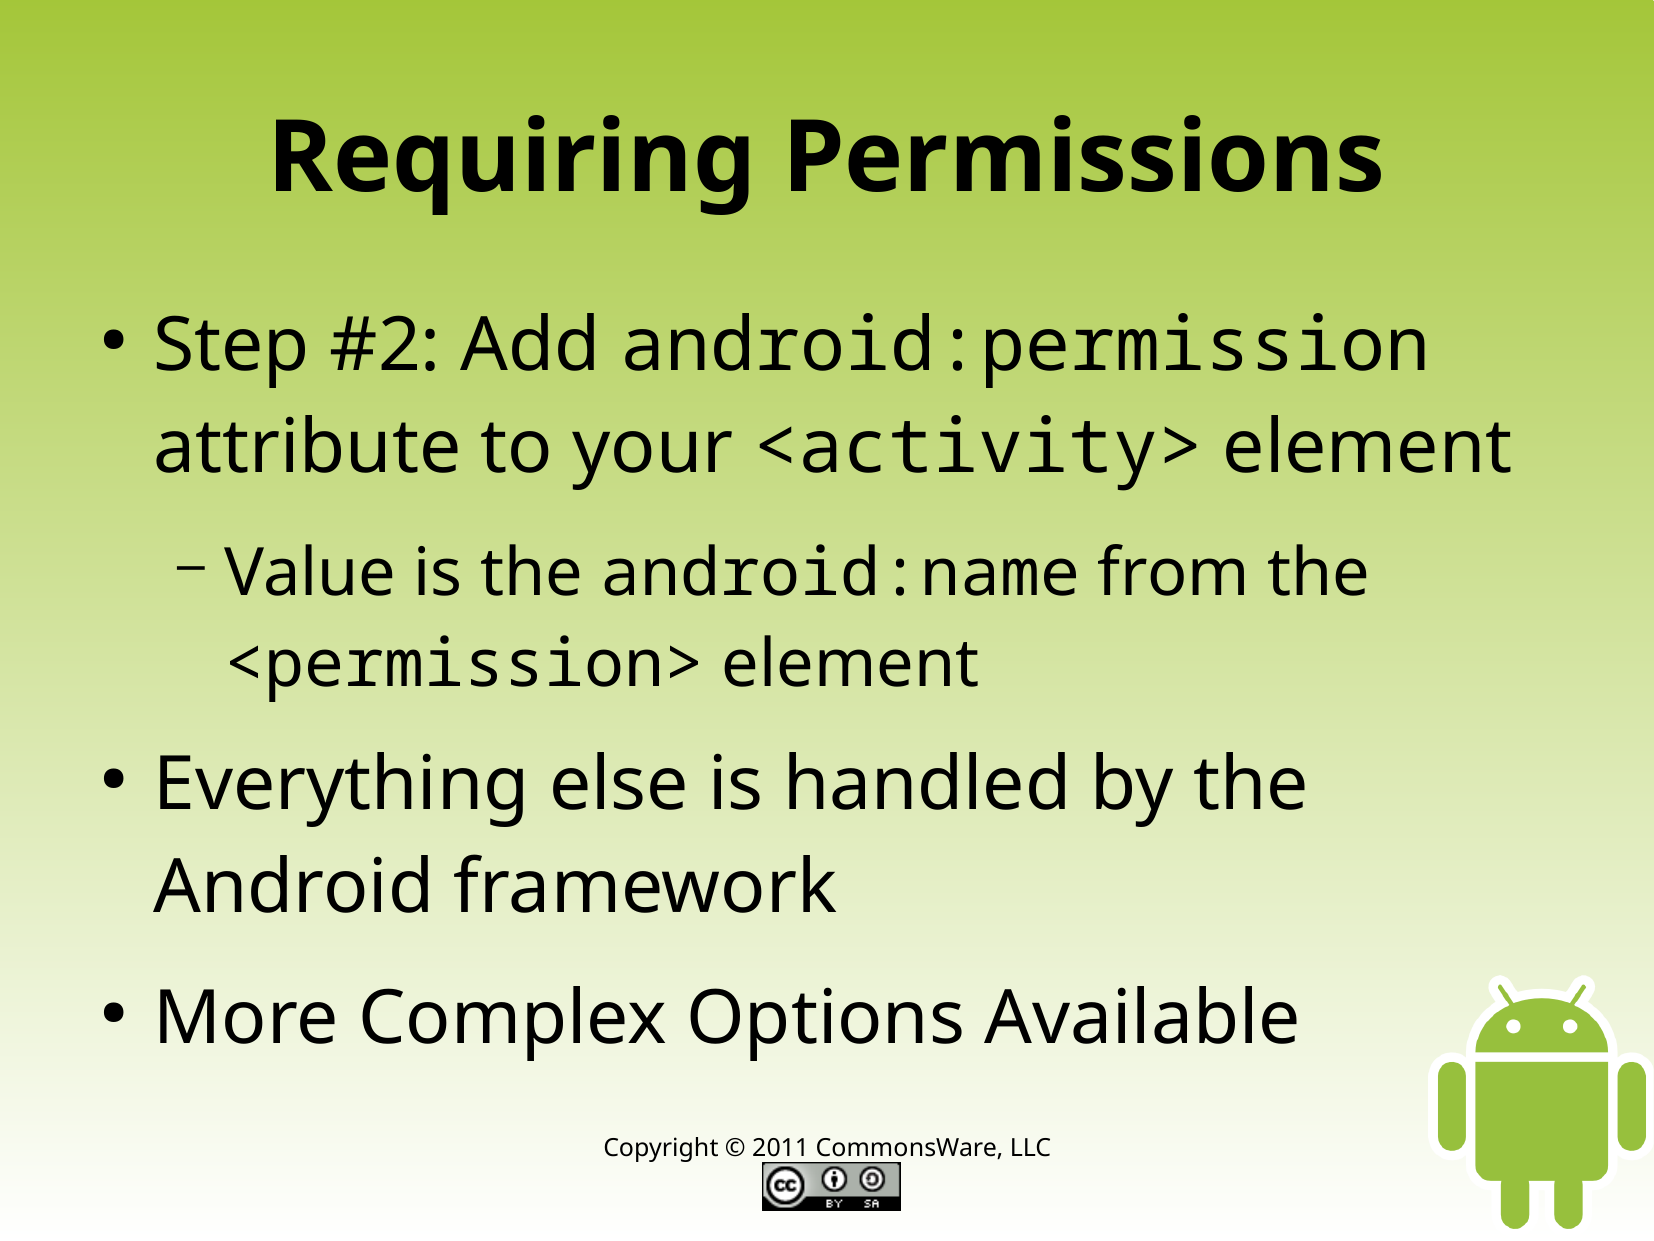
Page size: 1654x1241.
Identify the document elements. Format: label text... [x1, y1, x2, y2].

picture [762, 1162, 901, 1211]
list Step #2: Add android:permission attribute to your <activity> element Value is the android:name from the <permission> element Everything else is handled by the Android framework More Complex Options Available [82, 290, 1538, 1088]
title Requiring Permissions [82, 49, 1571, 257]
picture [1428, 975, 1654, 1238]
